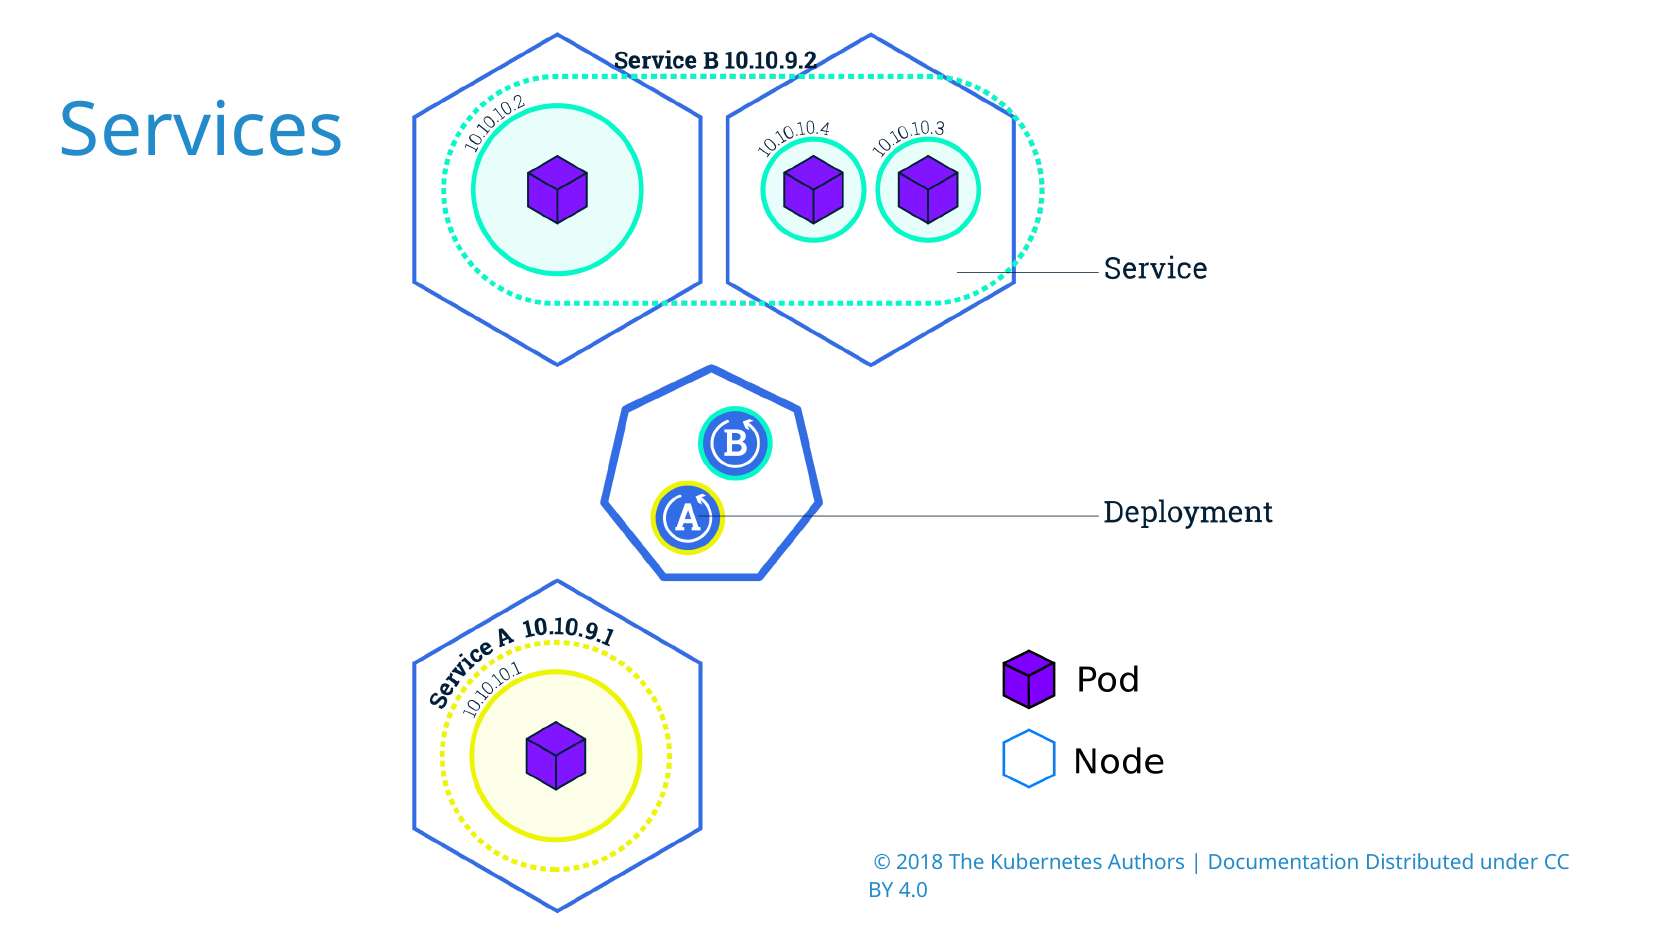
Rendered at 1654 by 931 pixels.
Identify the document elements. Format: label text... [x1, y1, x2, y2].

title © 2018 The Kubernetes Authors | Documentation Distributed under CC BY 4.0 [1312, 850, 1595, 904]
picture [341, 5, 1312, 59]
title Services [59, 59, 1595, 178]
picture [341, 178, 1312, 928]
